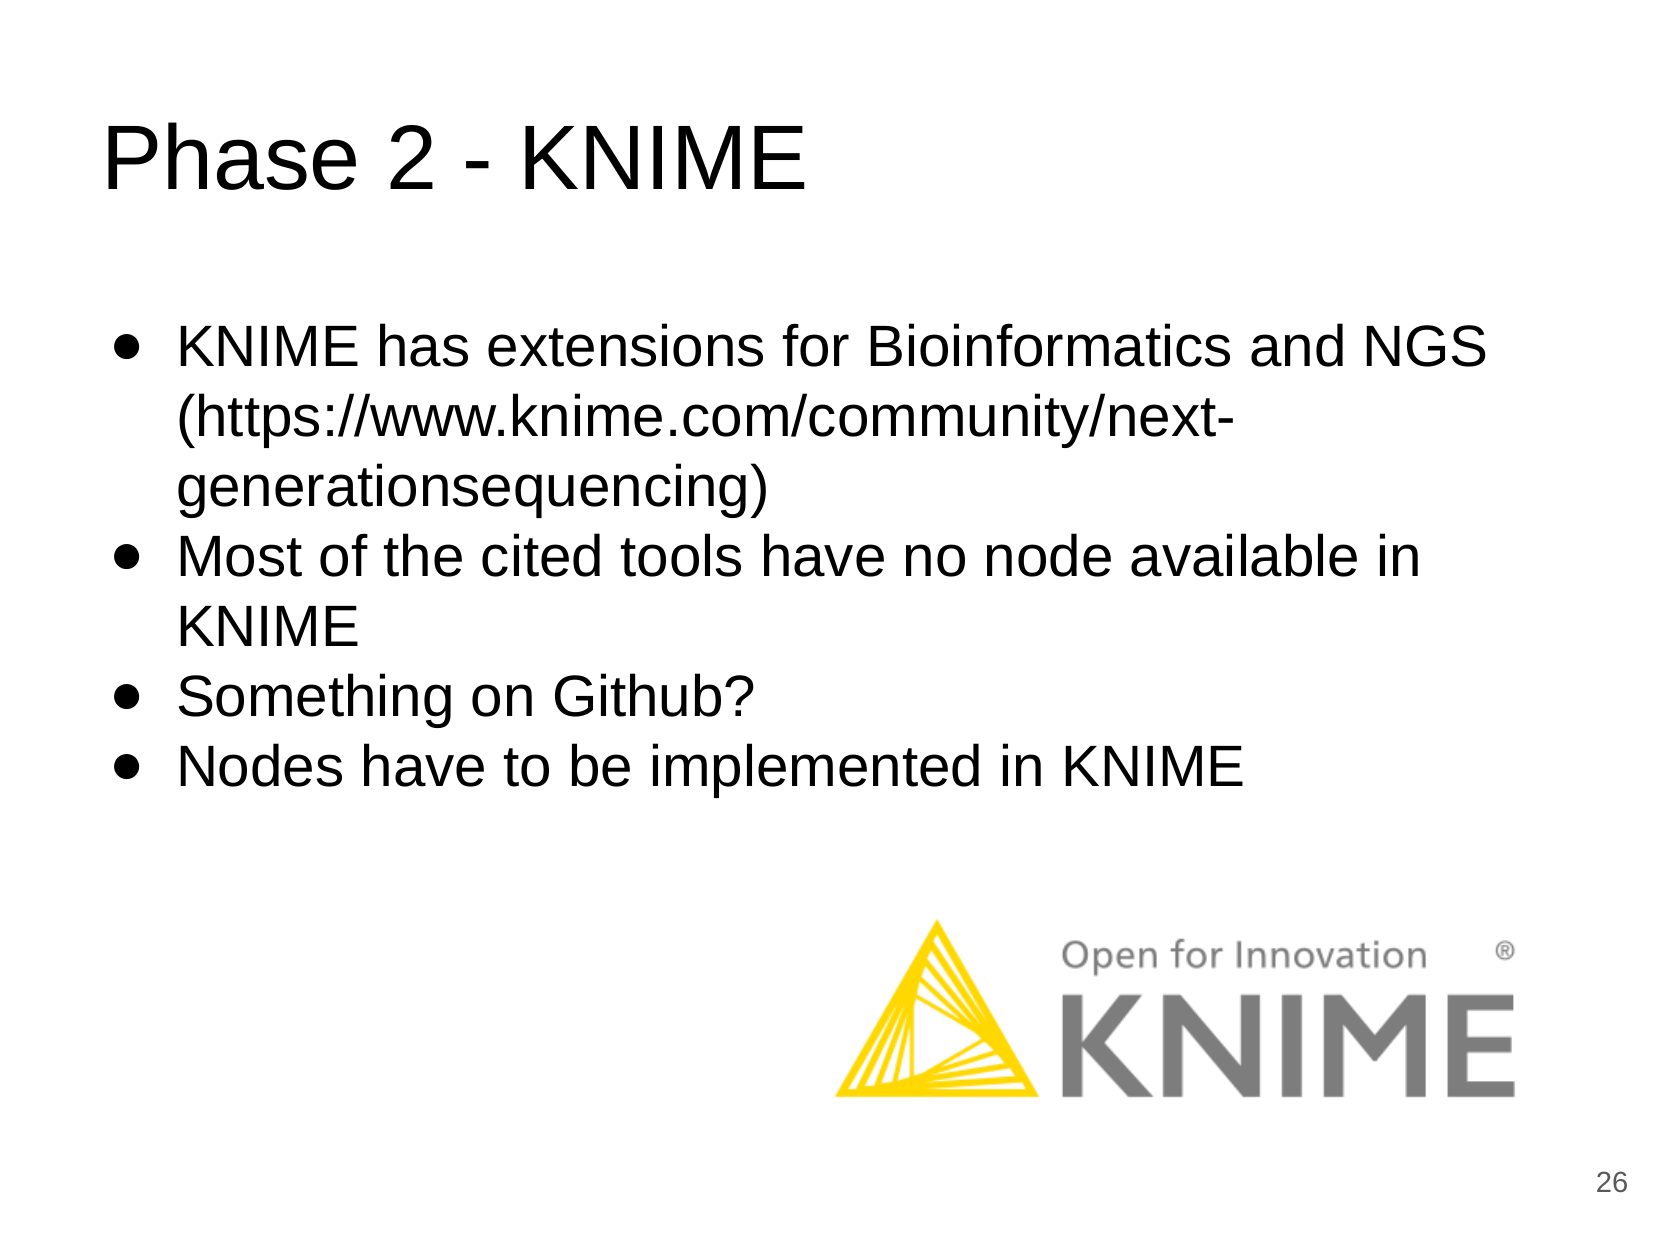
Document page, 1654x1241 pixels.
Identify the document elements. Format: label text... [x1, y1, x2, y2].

title Phase 2 - KNIME [82, 49, 1571, 257]
list KNIME has extensions for Bioinformatics and NGS (https://www.knime.com/community/next-generationsequencing) Most of the cited tools have no node available in KNIME Something on Github? Nodes have to be implemented in KNIME [82, 290, 1571, 1010]
picture [808, 889, 1548, 1128]
slide_number <number> [1547, 1145, 1647, 1241]
